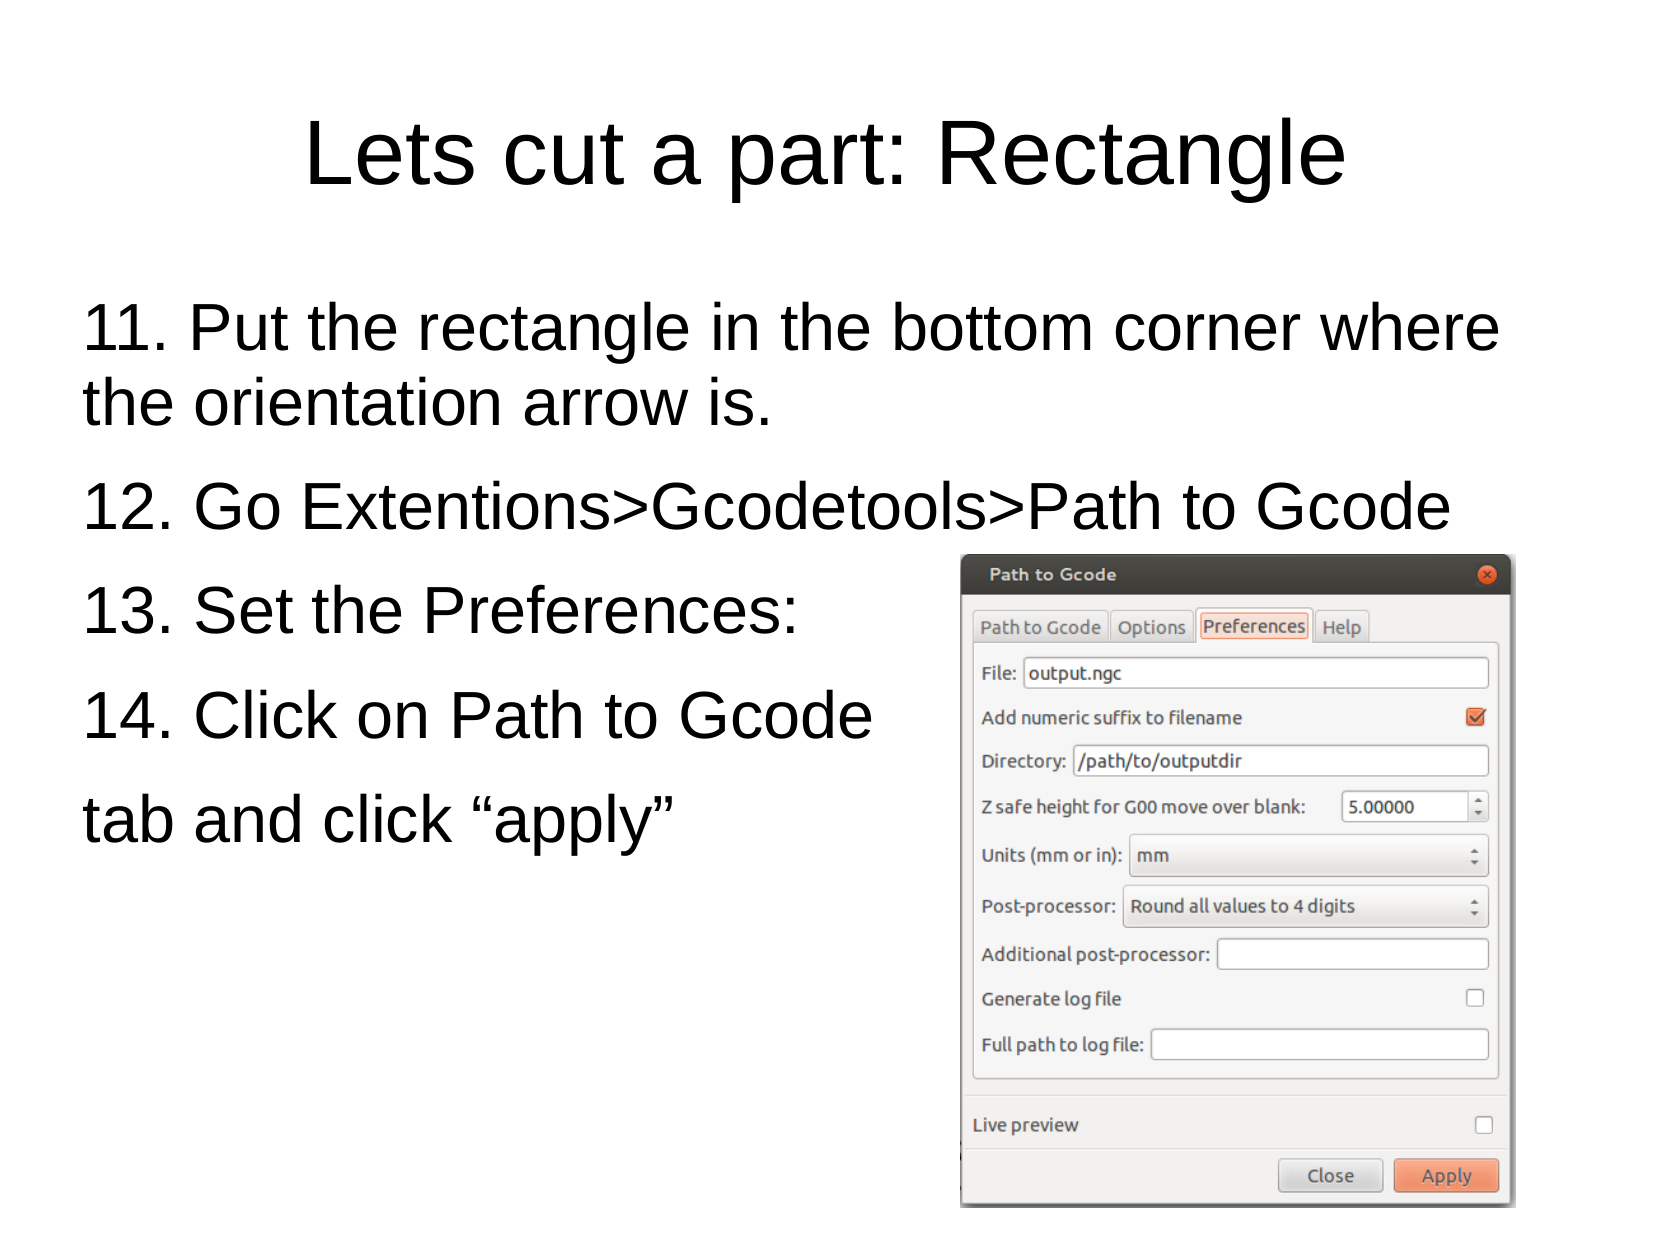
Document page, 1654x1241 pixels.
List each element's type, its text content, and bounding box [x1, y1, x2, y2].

title Lets cut a part: Rectangle [82, 49, 1571, 257]
picture [960, 554, 1516, 1208]
list 11. Put the rectangle in the bottom corner where the orientation arrow is. 12. Go Extentions>Gcodetools>Path to Gcode 13. Set the Preferences: 14. Click on Path to Gcode tab and click “apply” [82, 290, 1538, 1010]
